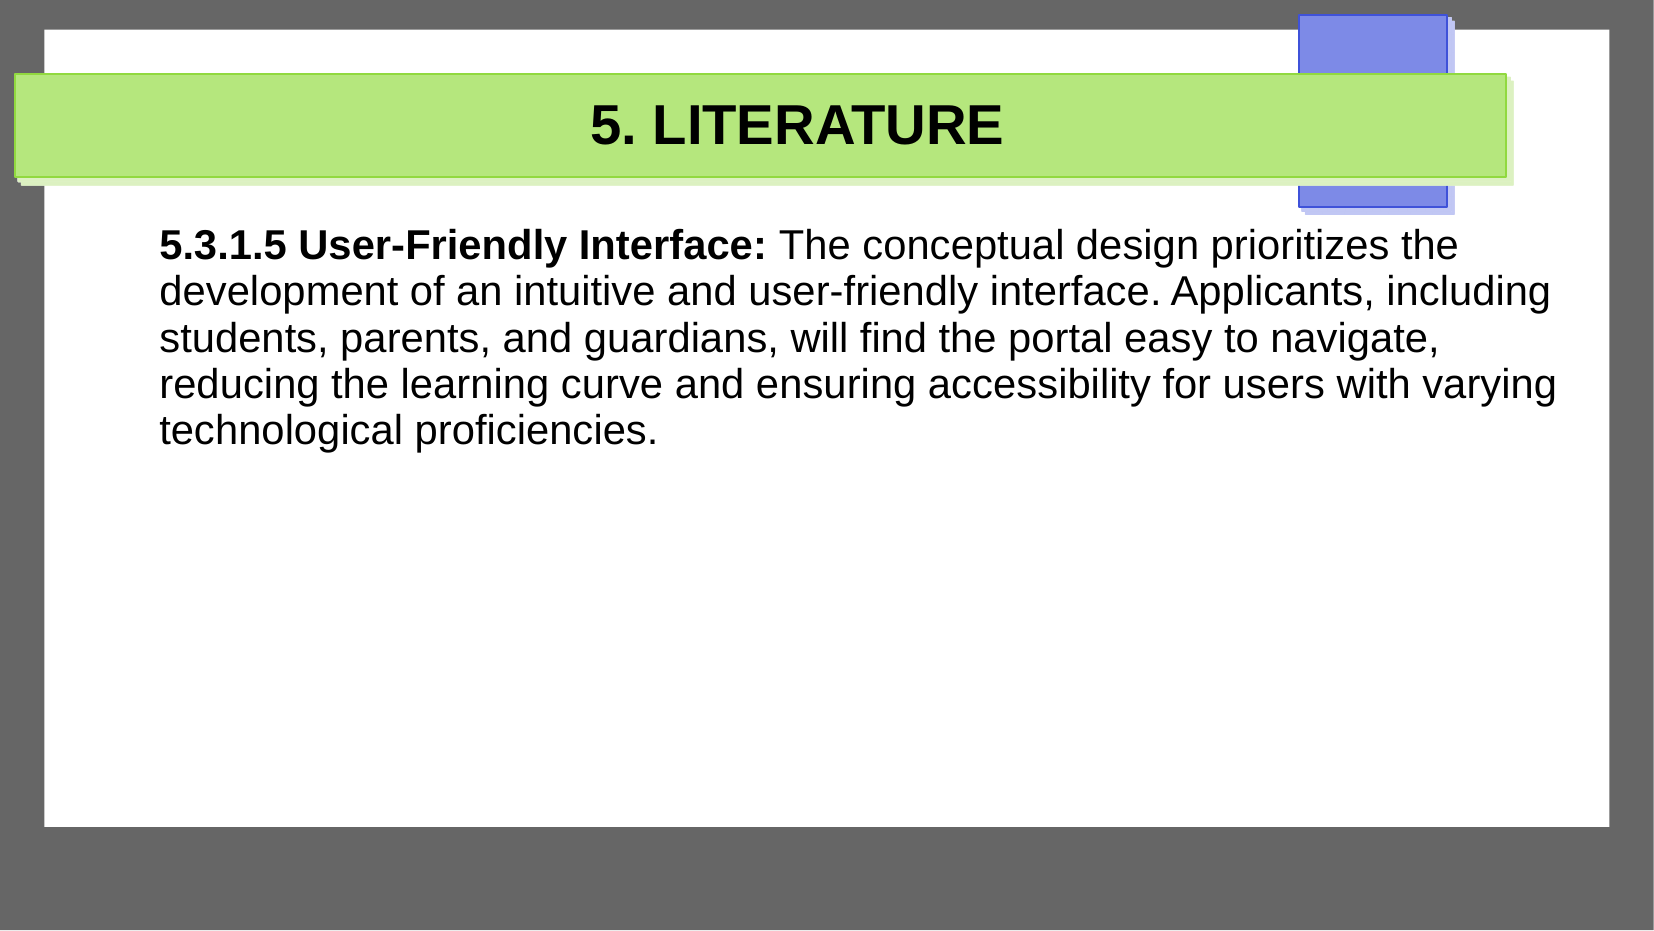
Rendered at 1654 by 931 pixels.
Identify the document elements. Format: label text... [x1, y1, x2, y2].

title 5. LITERATURE [88, 73, 1506, 178]
list 5.3.1.5 User-Friendly Interface: The conceptual design prioritizes the development of an intuitive and user-friendly interface. Applicants, including students, parents, and guardians, will find the portal easy to navigate, reducing the learning curve and ensuring accessibility for users with varying technological proficiencies. [88, 221, 1565, 813]
